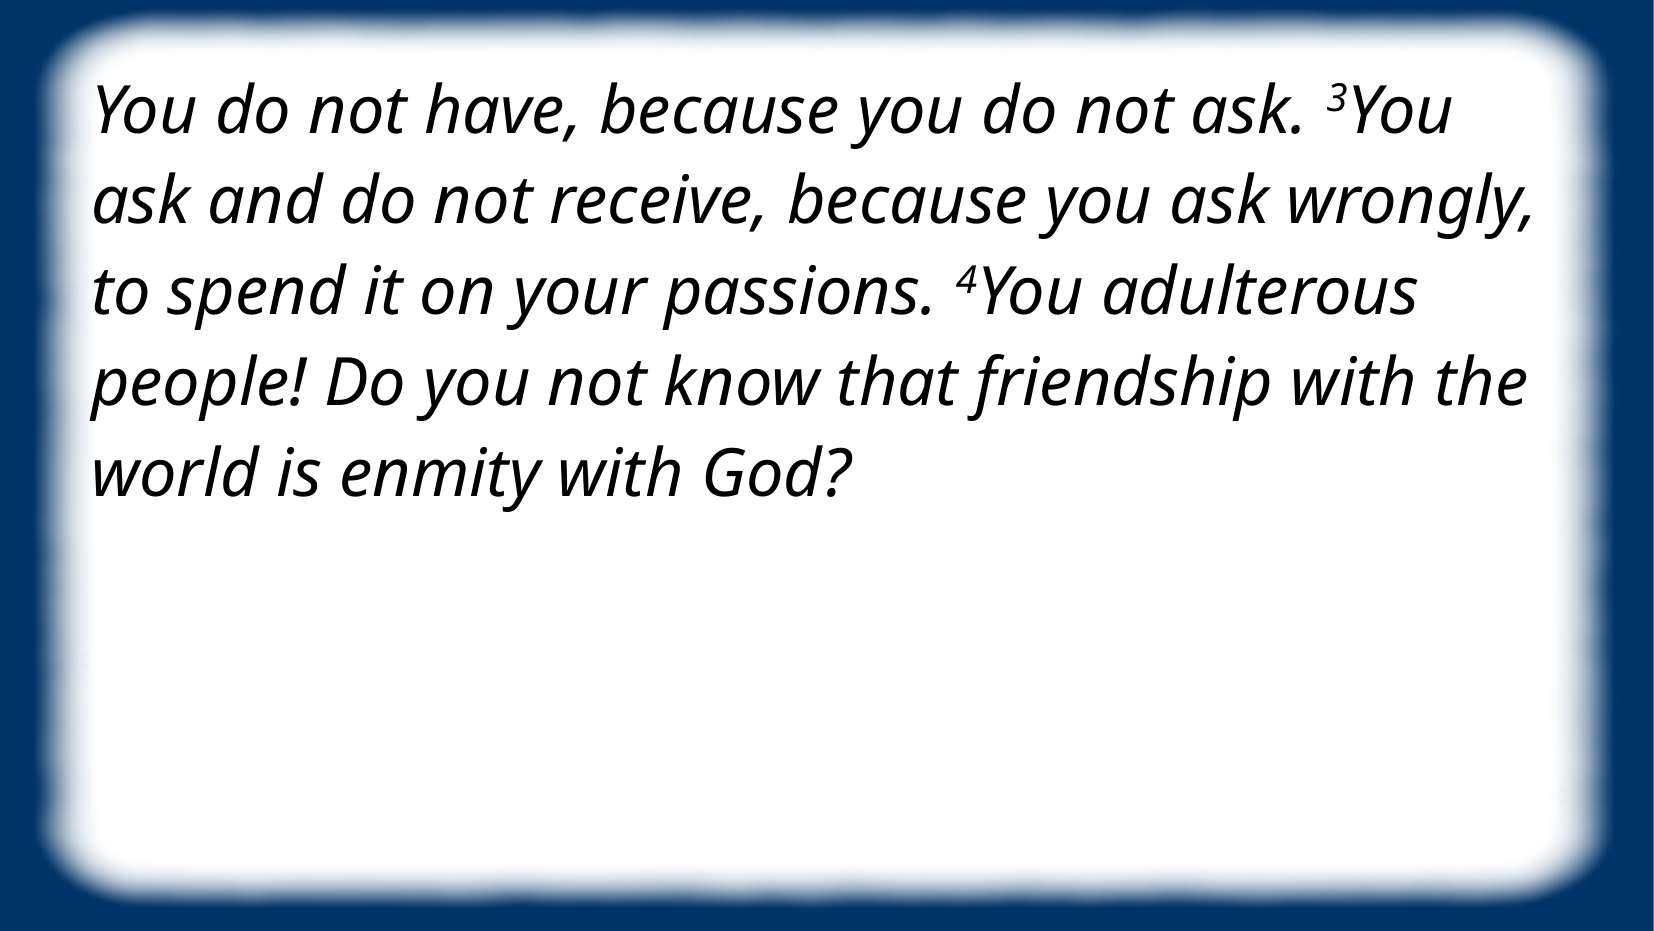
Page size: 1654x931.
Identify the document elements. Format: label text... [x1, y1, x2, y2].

picture [0, 0, 1654, 931]
text_box You do not have, because you do not ask. 3You ask and do not receive, because you ask wrongly, to spend it on your passions. 4You adulterous people! Do you not know that friendship with the world is enmity with God? [76, 54, 1577, 514]
